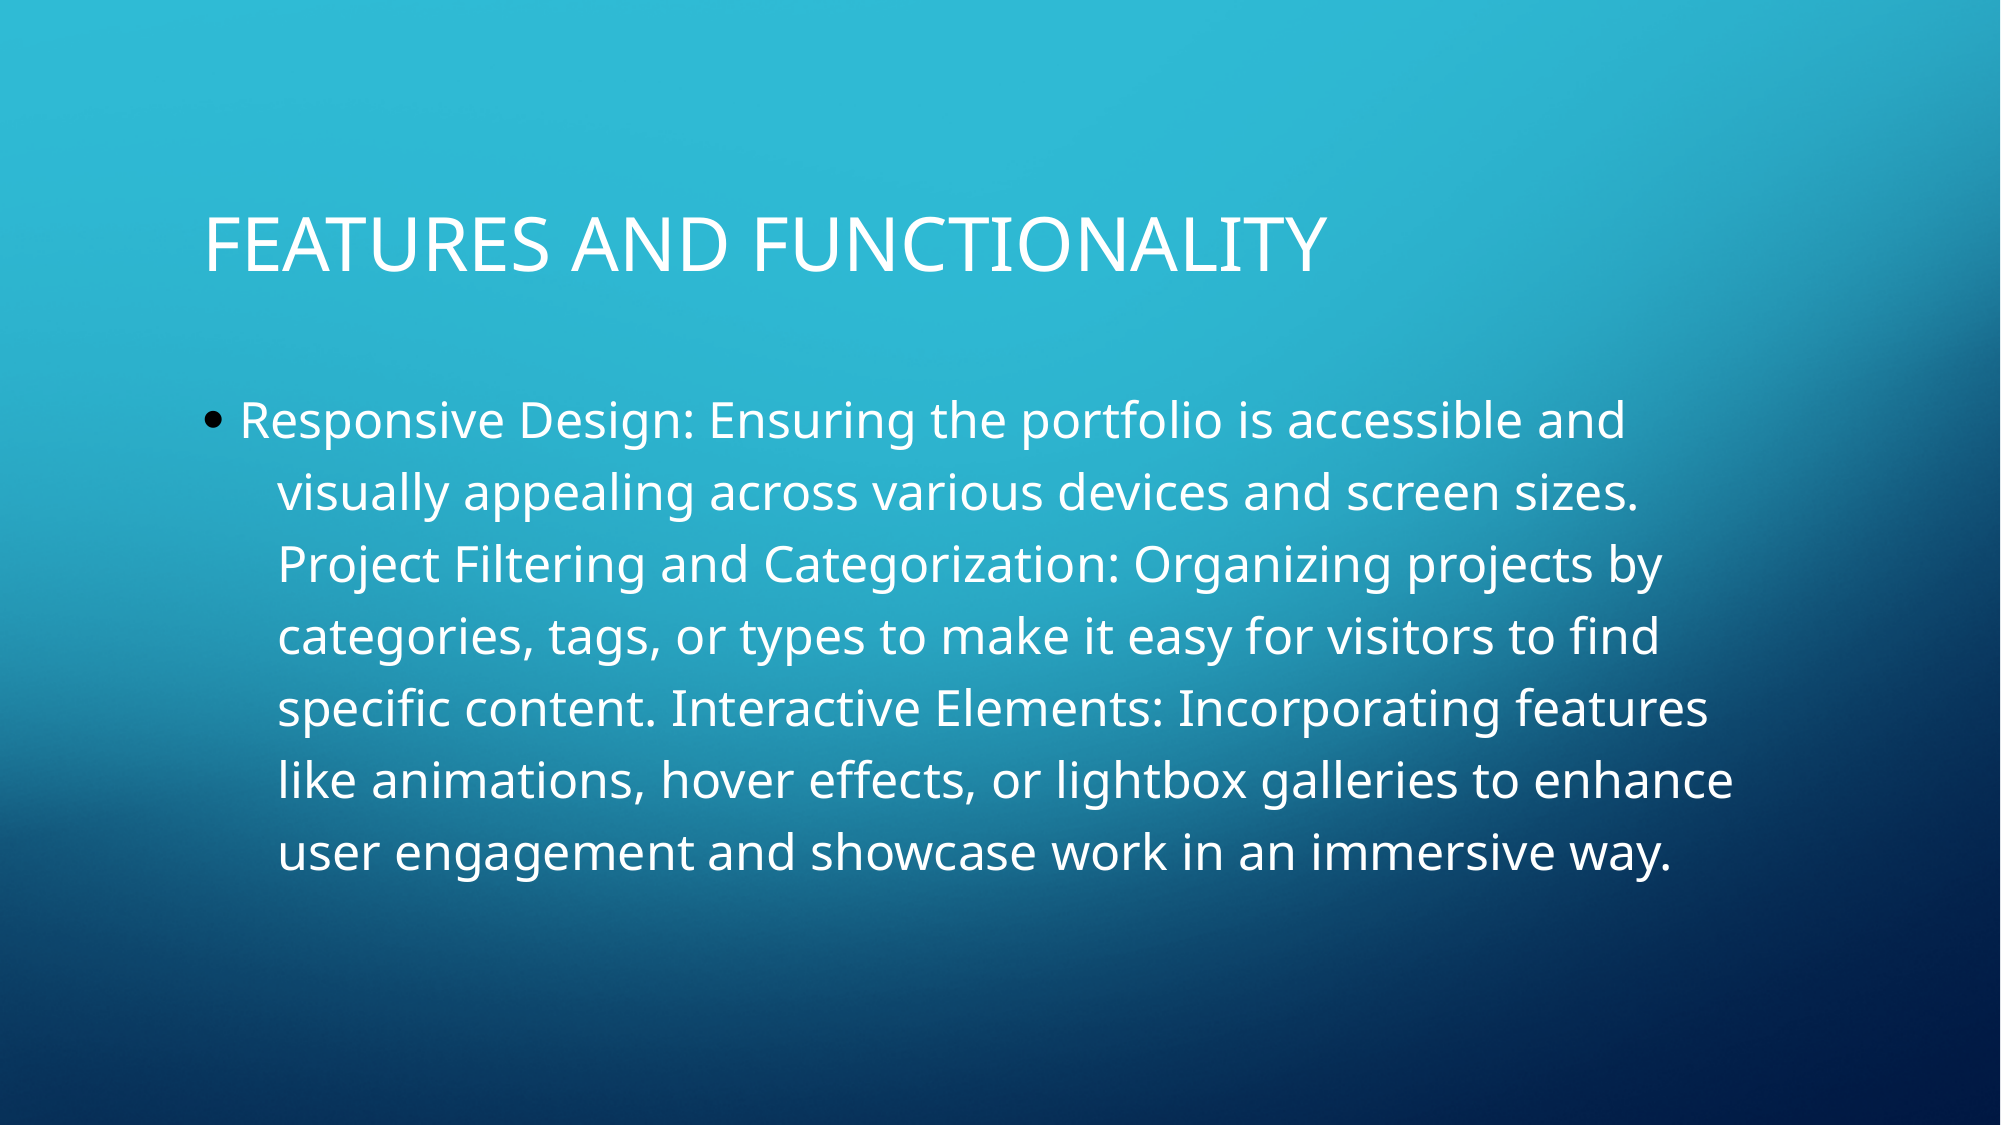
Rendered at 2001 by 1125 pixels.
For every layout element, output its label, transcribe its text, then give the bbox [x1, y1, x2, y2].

title Features and functionality [187, 126, 1813, 369]
list Responsive Design: Ensuring the portfolio is accessible and visually appealing across various devices and screen sizes. Project Filtering and Categorization: Organizing projects by categories, tags, or types to make it easy for visitors to find specific content. Interactive Elements: Incorporating features like animations, hover effects, or lightbox galleries to enhance user engagement and showcase work in an immersive way. [187, 369, 1813, 951]
